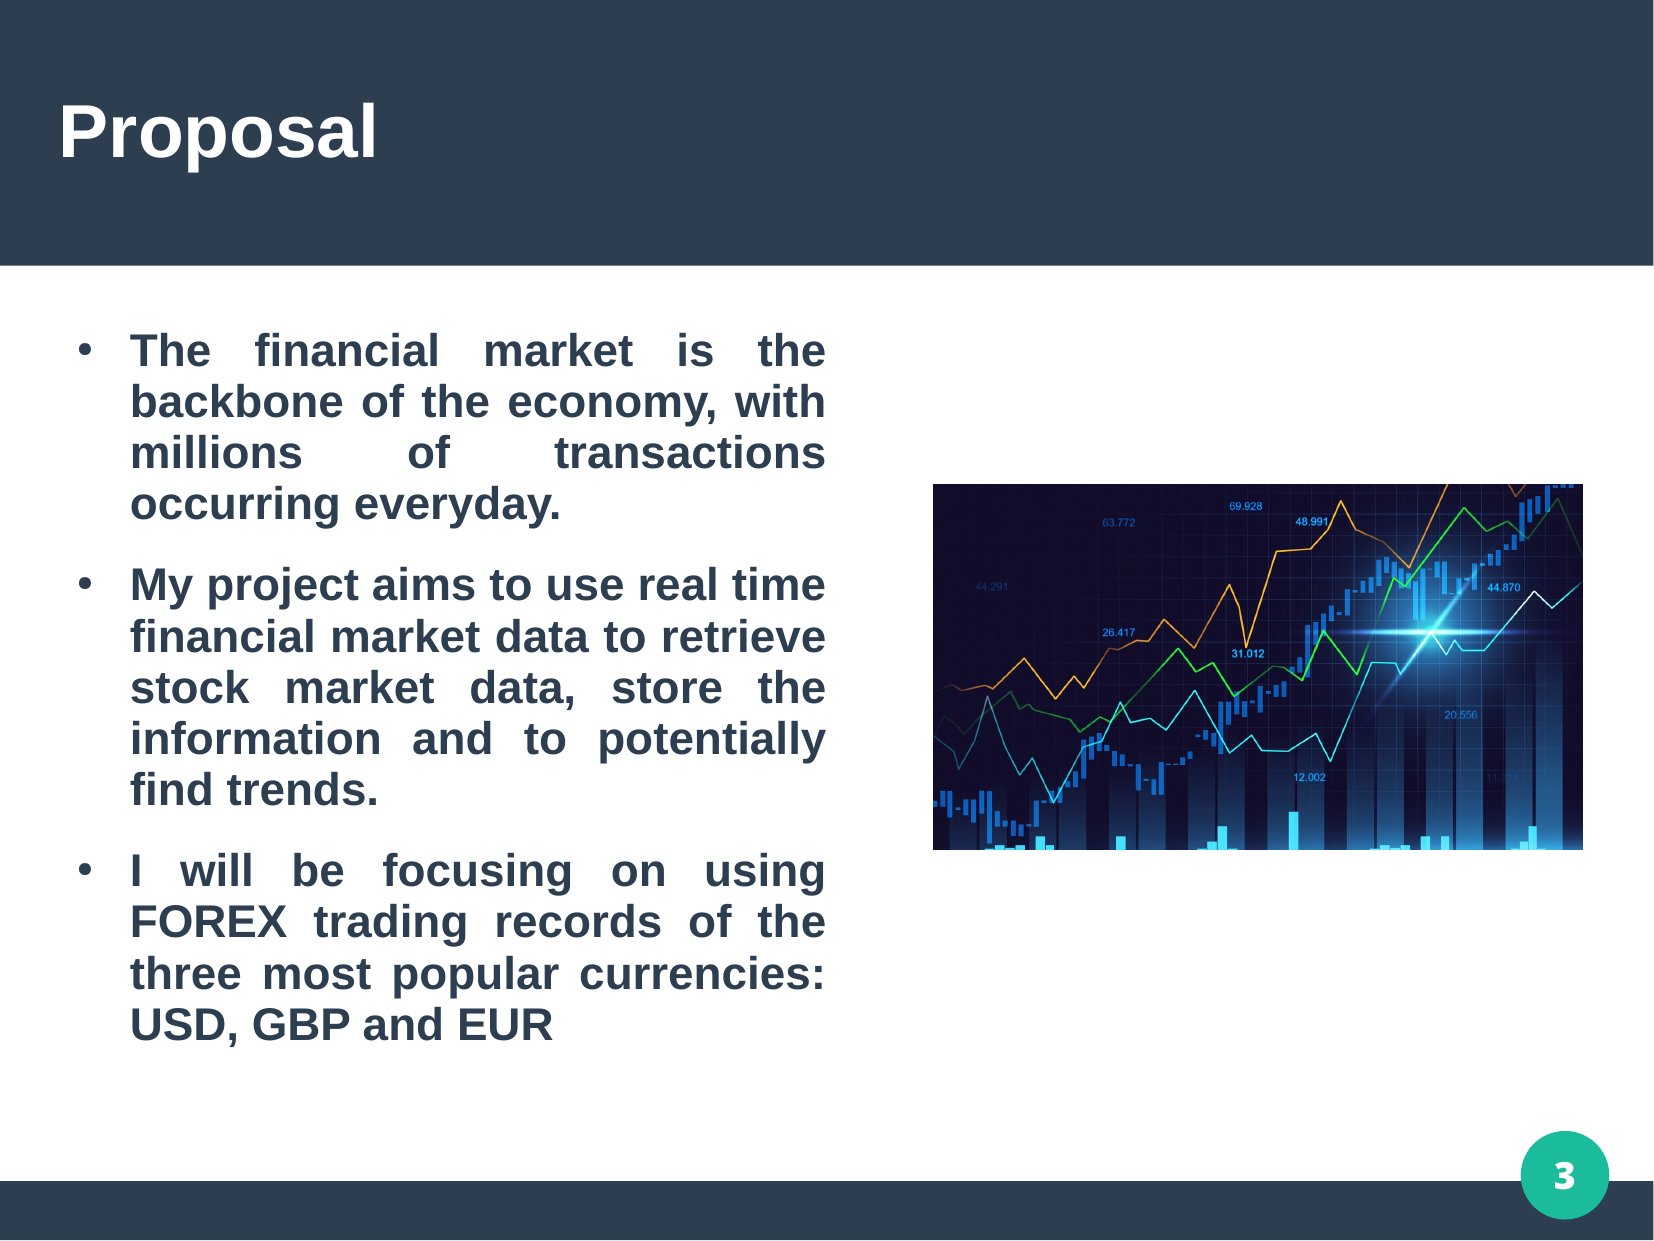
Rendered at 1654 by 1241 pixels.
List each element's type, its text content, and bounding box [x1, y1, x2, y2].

picture [933, 484, 1583, 850]
title Proposal [59, 49, 1595, 207]
list The financial market is the backbone of the economy, with millions of transactions occurring everyday. My project aims to use real time financial market data to retrieve stock market data, store the information and to potentially find trends. I will be focusing on using FOREX trading records of the three most popular currencies: USD, GBP and EUR [59, 324, 827, 1152]
